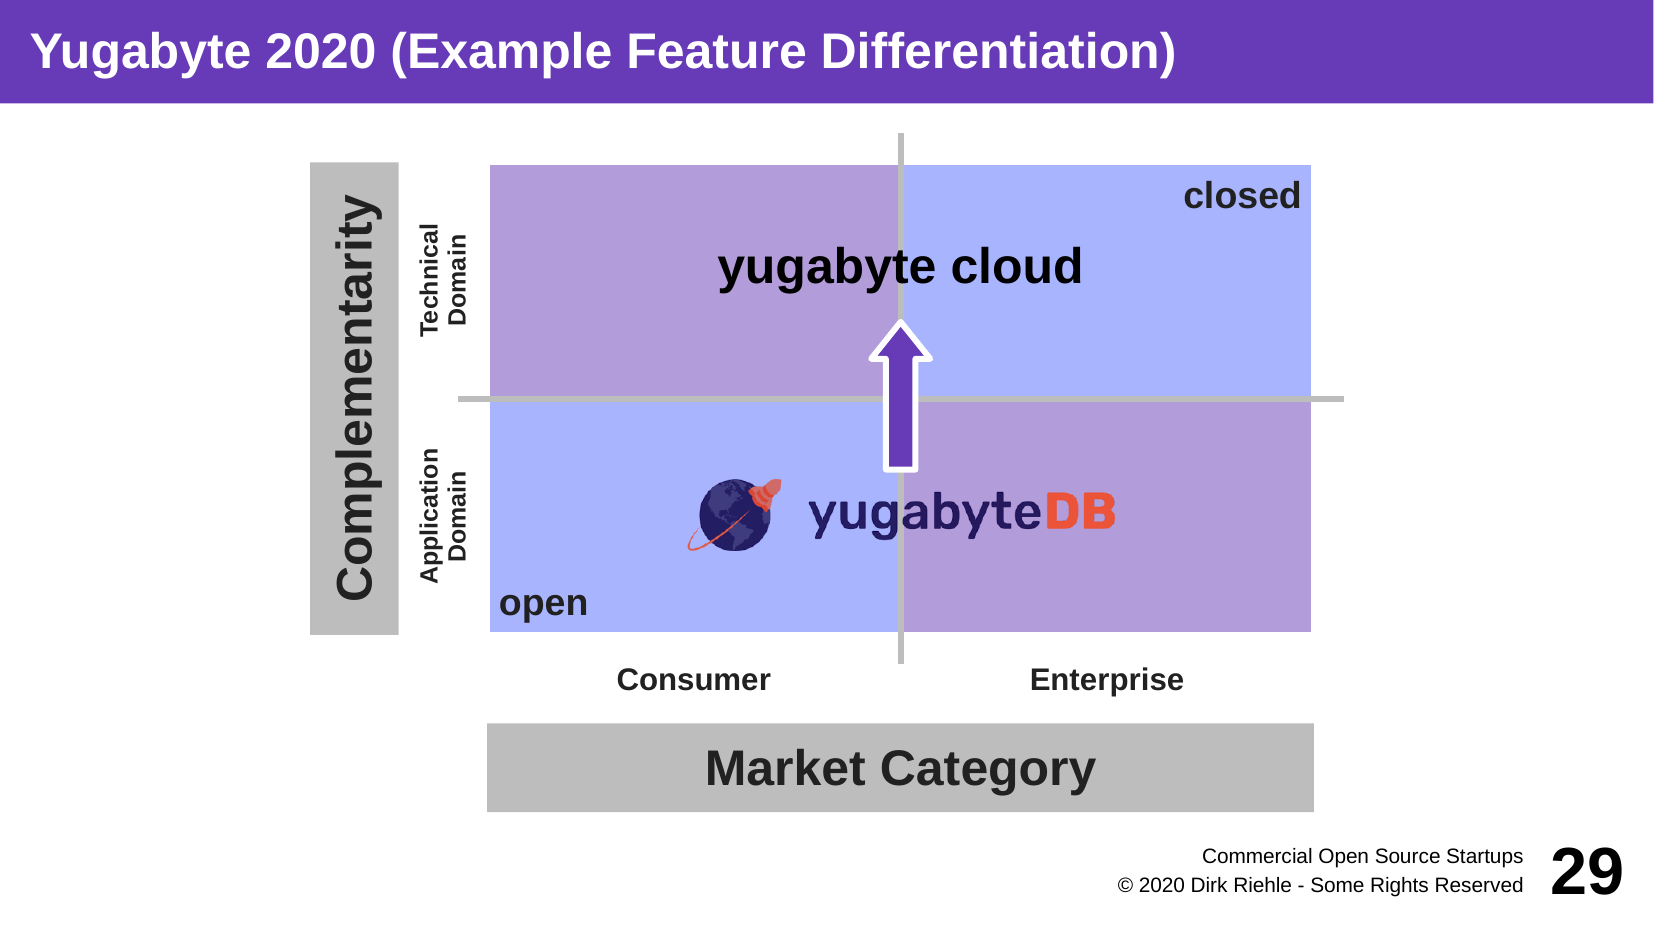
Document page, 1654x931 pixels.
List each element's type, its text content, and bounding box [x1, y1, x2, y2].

text_box yugabyte cloud [605, 206, 1196, 325]
text_box Enterprise [900, 634, 1314, 723]
text_box Market Category [487, 723, 1314, 813]
text_box open [488, 402, 898, 634]
text_box Complementarity [310, 162, 399, 635]
title Yugabyte 2020 (Example Feature Differentiation) [0, 0, 1654, 104]
picture [687, 479, 1115, 551]
text_box closed [904, 162, 1314, 396]
text_box Application Domain [399, 399, 488, 635]
text_box Consumer [487, 634, 900, 723]
text_box [488, 162, 1314, 634]
text_box Technical Domain [399, 162, 488, 399]
